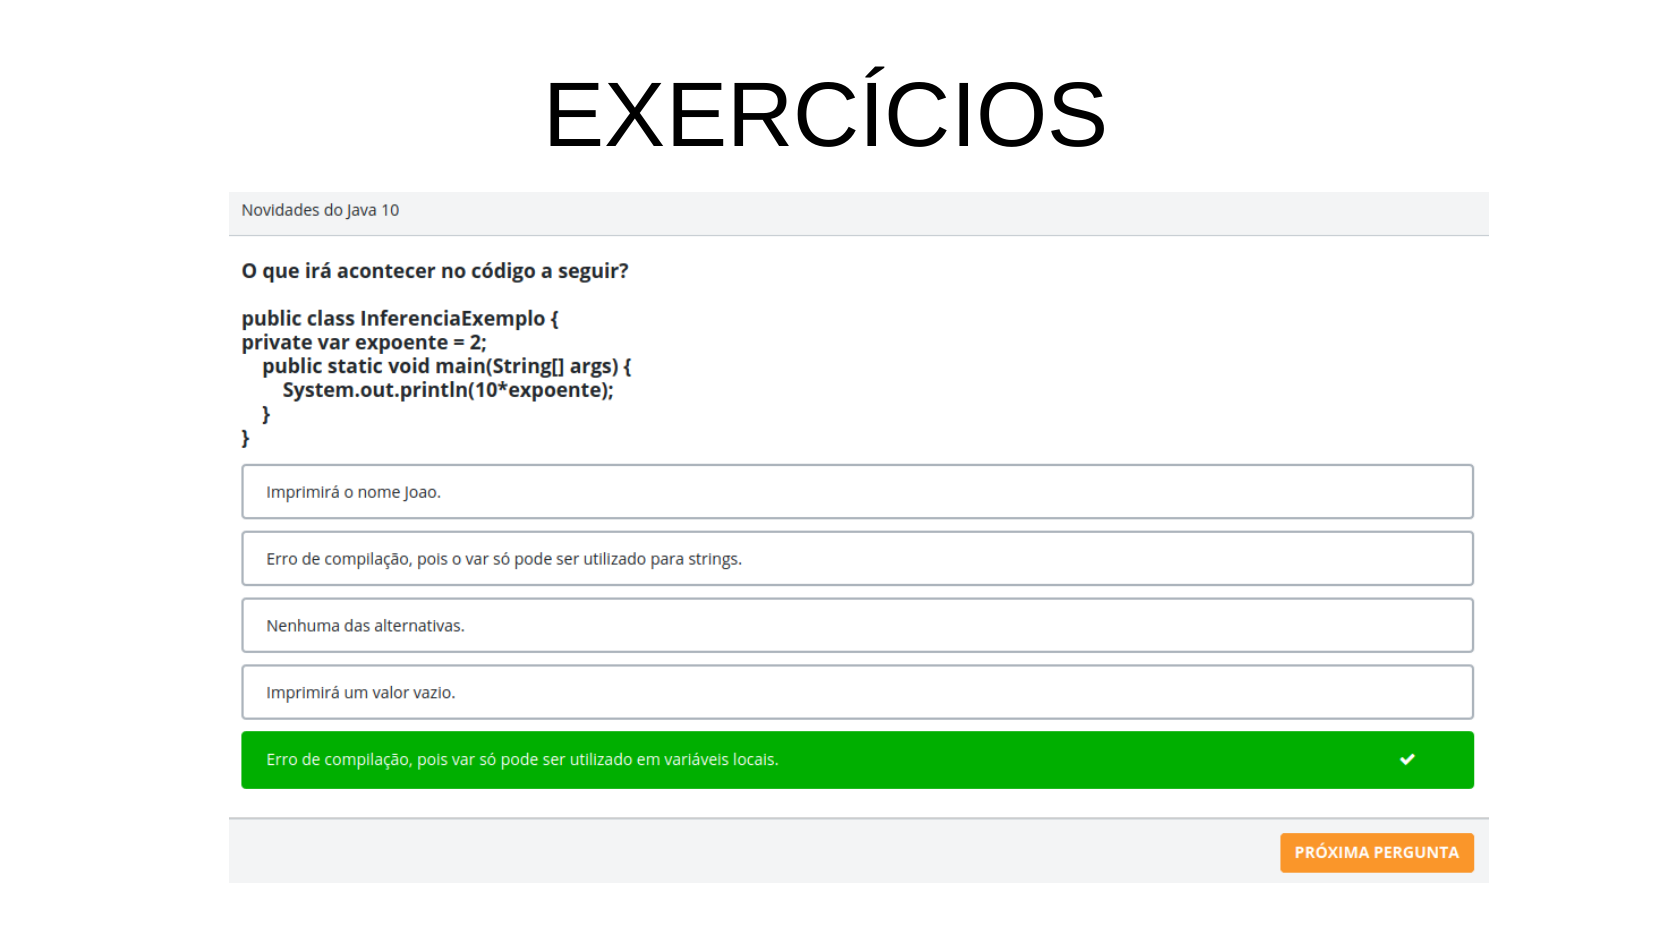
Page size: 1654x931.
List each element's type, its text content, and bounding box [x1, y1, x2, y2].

title EXERCÍCIOS [82, 37, 1571, 193]
picture [229, 192, 1489, 883]
